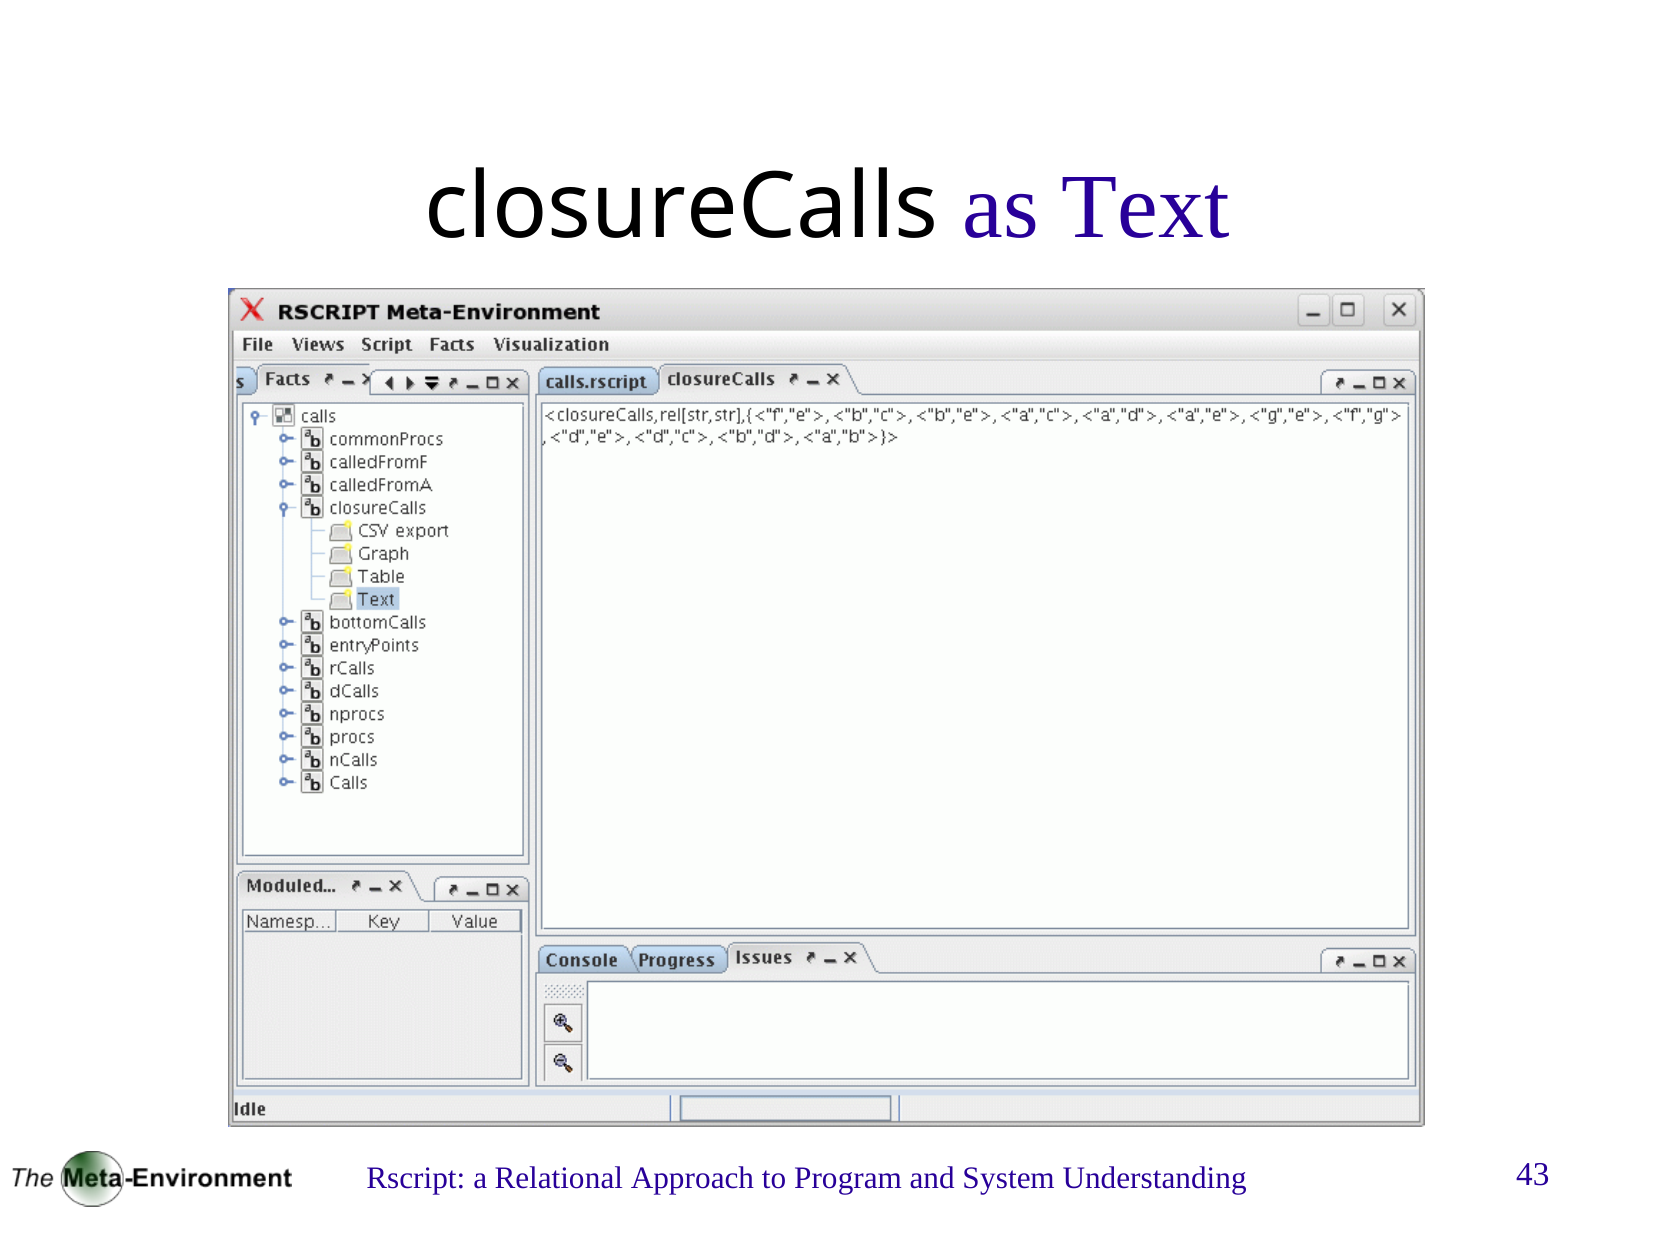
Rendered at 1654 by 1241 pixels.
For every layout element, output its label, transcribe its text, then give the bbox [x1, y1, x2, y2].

picture [12, 1151, 292, 1207]
picture [228, 288, 1425, 1127]
title closureCalls as Text [121, 98, 1534, 306]
